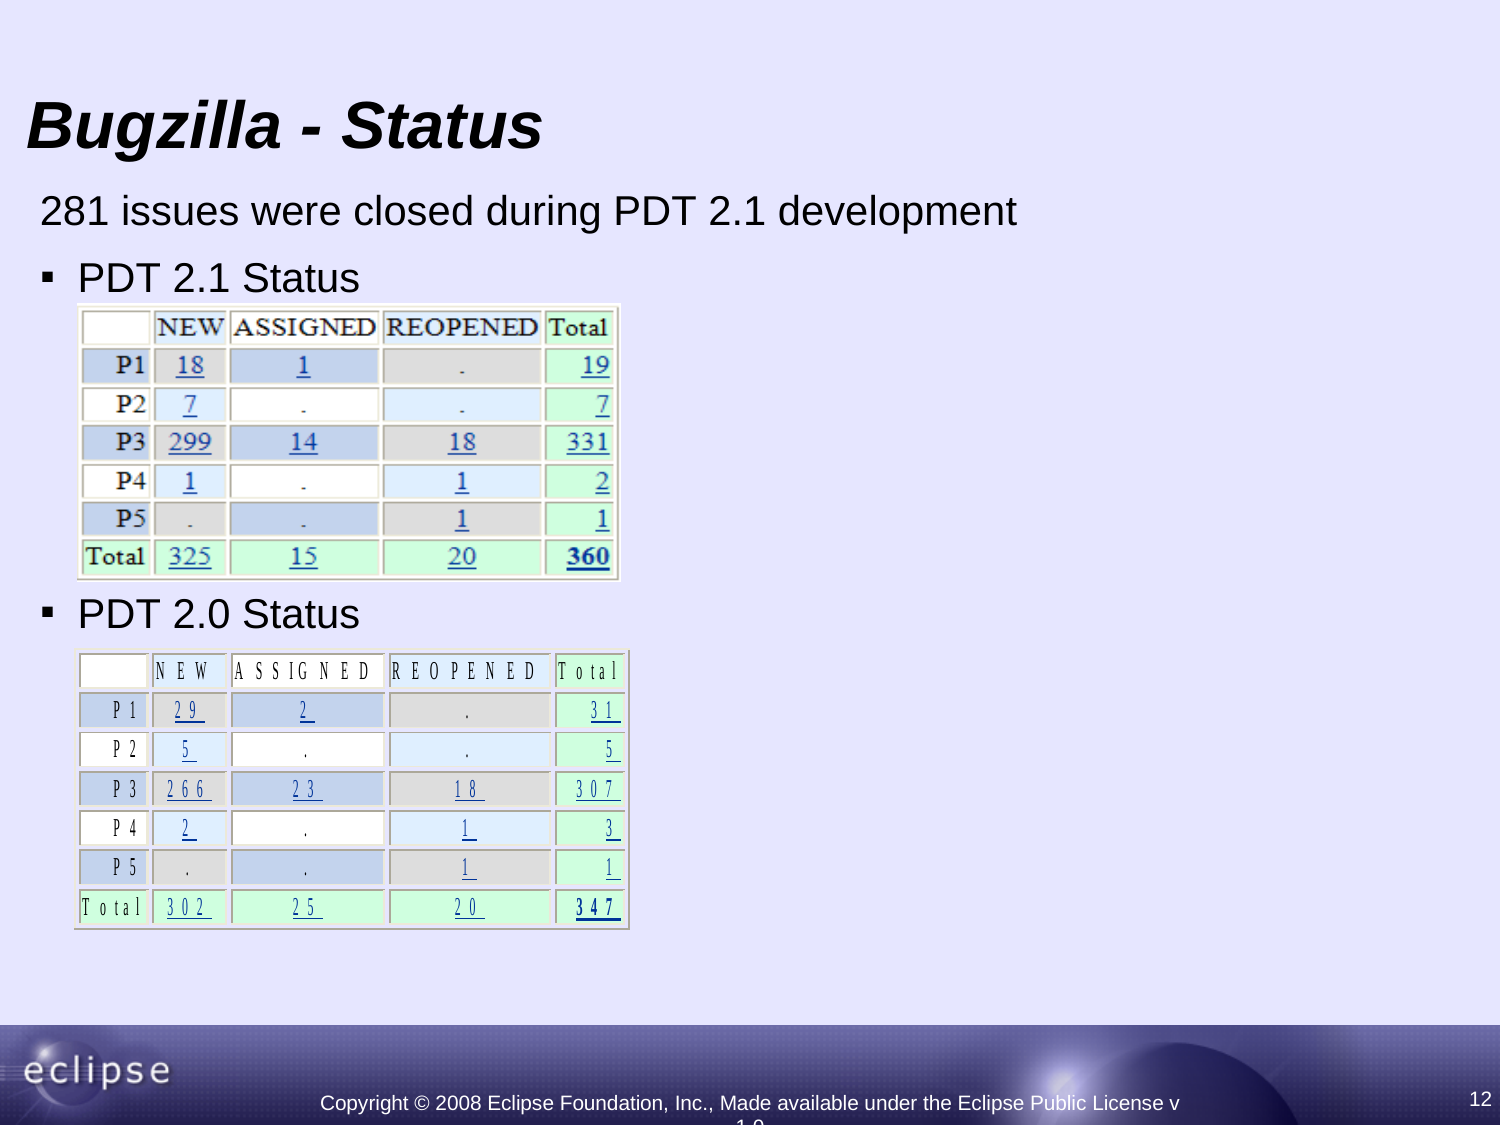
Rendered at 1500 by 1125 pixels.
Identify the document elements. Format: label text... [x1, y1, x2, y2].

picture [77, 303, 621, 582]
picture [73, 625, 1161, 960]
list 281 issues were closed during PDT 2.1 development PDT 2.1 Status PDT 2.0 Status [37, 187, 1463, 1021]
picture [0, 1025, 1500, 1125]
title Bugzilla - Status [26, 84, 1474, 172]
